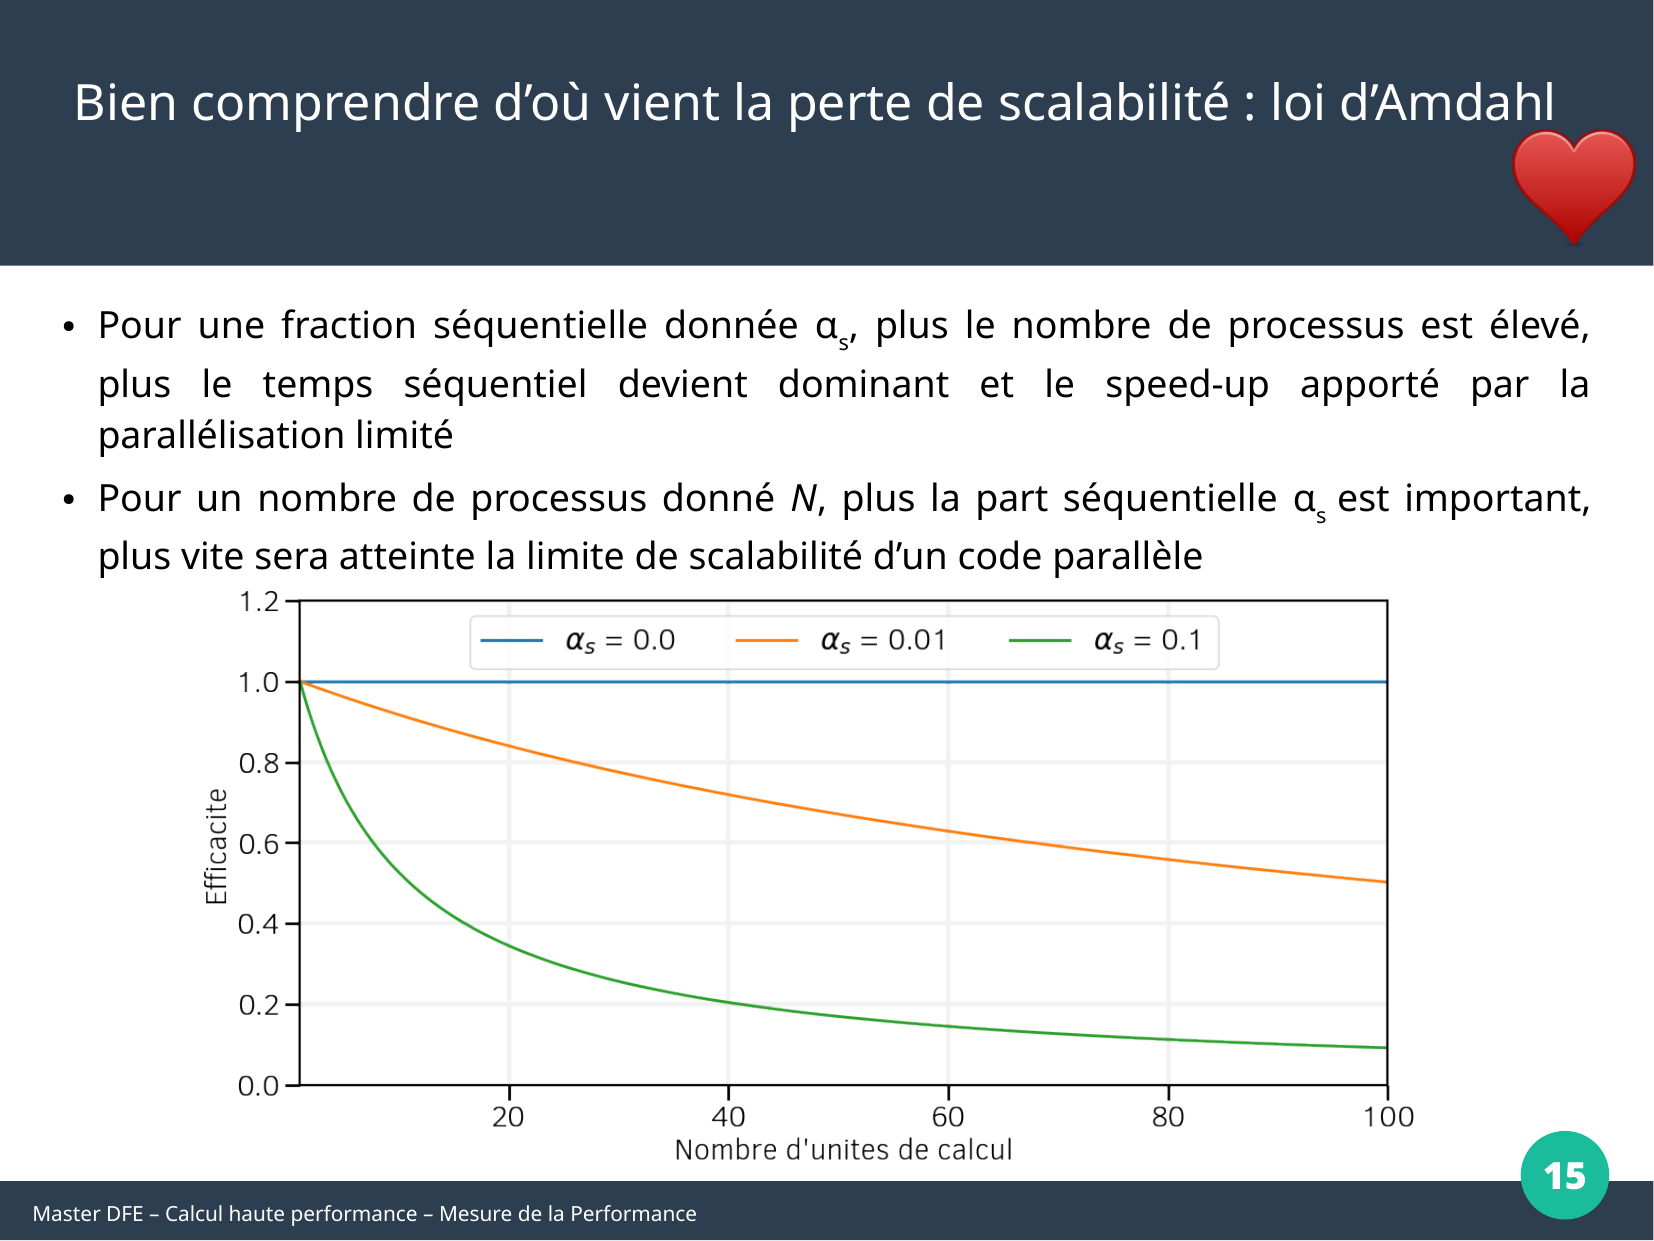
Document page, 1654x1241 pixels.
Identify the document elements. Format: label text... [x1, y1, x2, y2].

text_box Bien comprendre d’où vient la perte de scalabilité : loi d’Amdahl [59, 59, 1595, 187]
picture [171, 558, 1447, 1197]
text_box Pour une fraction séquentielle donnée αs, plus le nombre de processus est élevé, plus le temps séquentiel devient dominant et le speed-up apporté par la parallélisation limité Pour un nombre de processus donné N, plus la part séquentielle αs est important, plus vite sera atteinte la limite de scalabilité d’un code parallèle [47, 291, 1607, 588]
picture [1512, 129, 1636, 248]
text_box Master DFE – Calcul haute performance – Mesure de la Performance [17, 1191, 1436, 1235]
